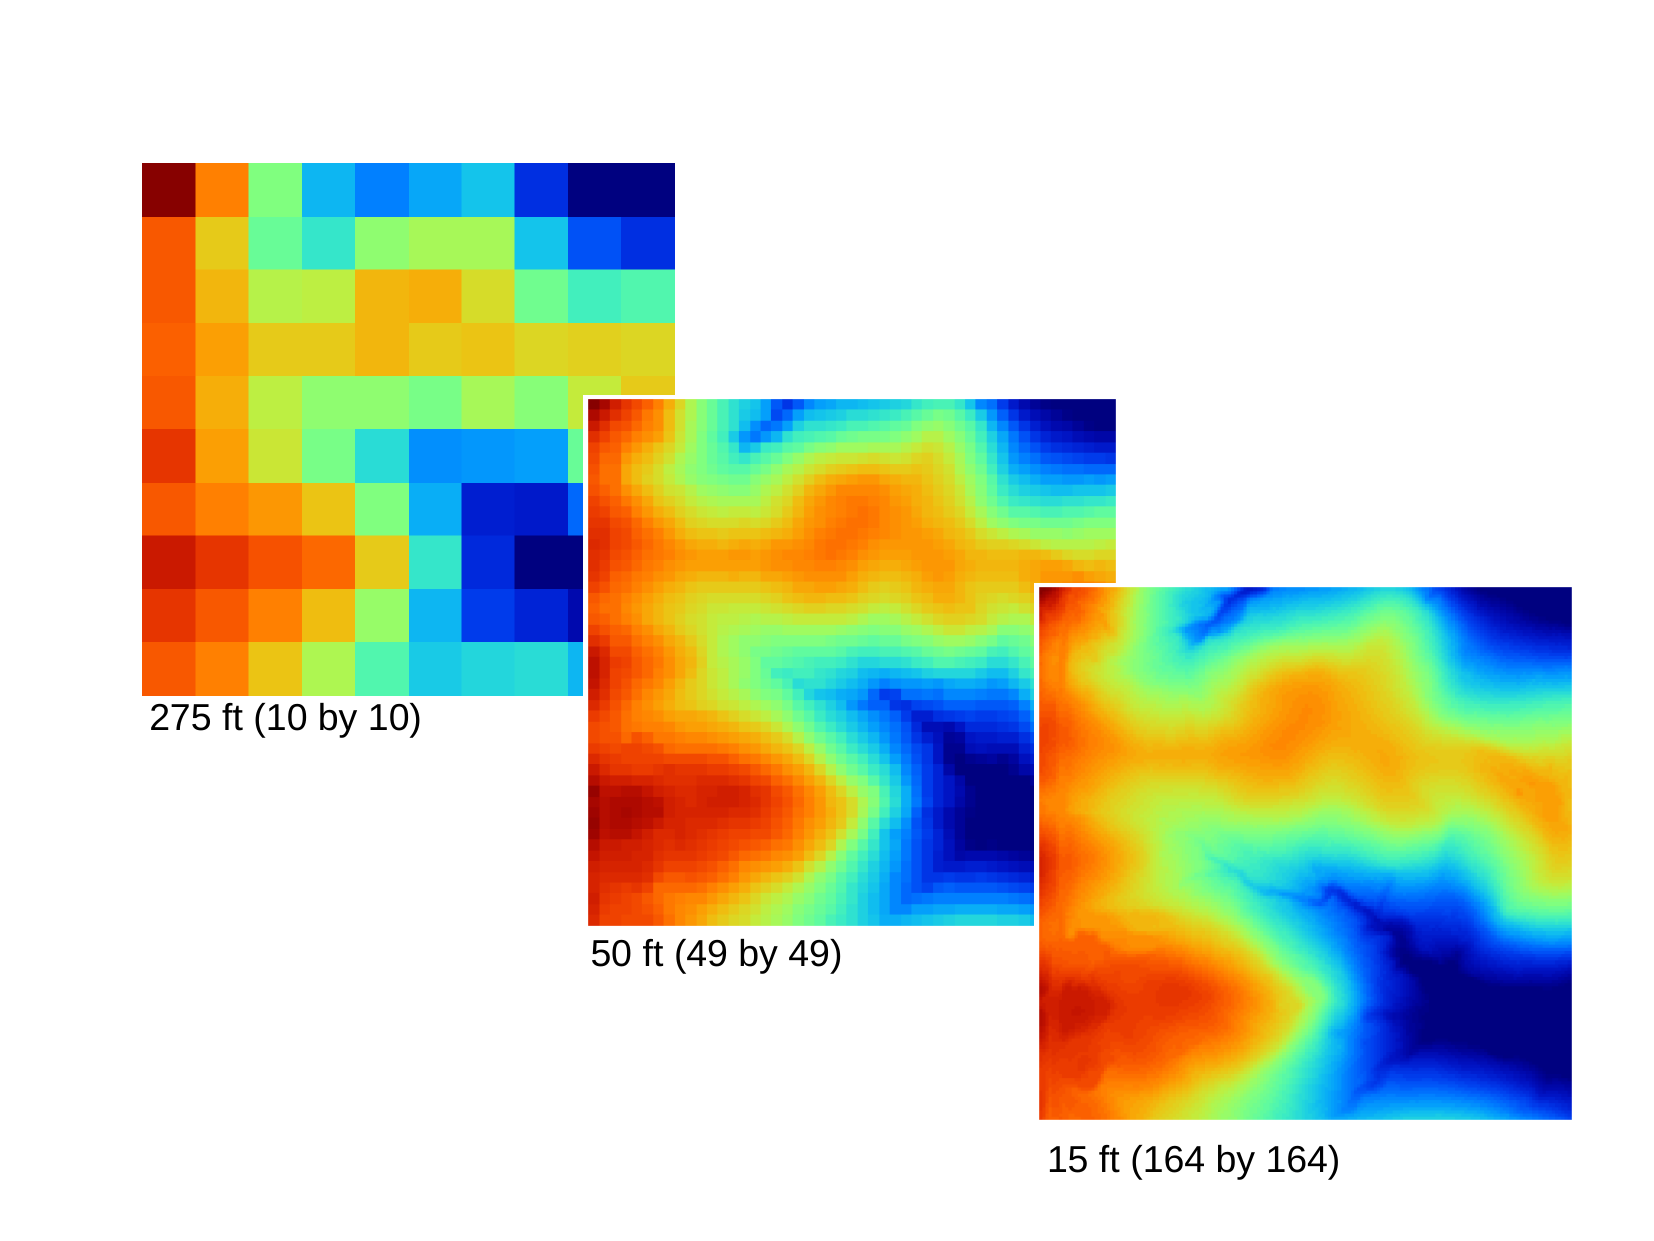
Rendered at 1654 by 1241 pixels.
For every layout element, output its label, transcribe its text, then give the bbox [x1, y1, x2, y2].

text_box 15 ft (164 by 164) [1032, 1131, 1355, 1189]
picture [136, 158, 1576, 1124]
text_box 50 ft (49 by 49) [575, 924, 858, 982]
text_box 275 ft (10 by 10) [134, 689, 437, 747]
